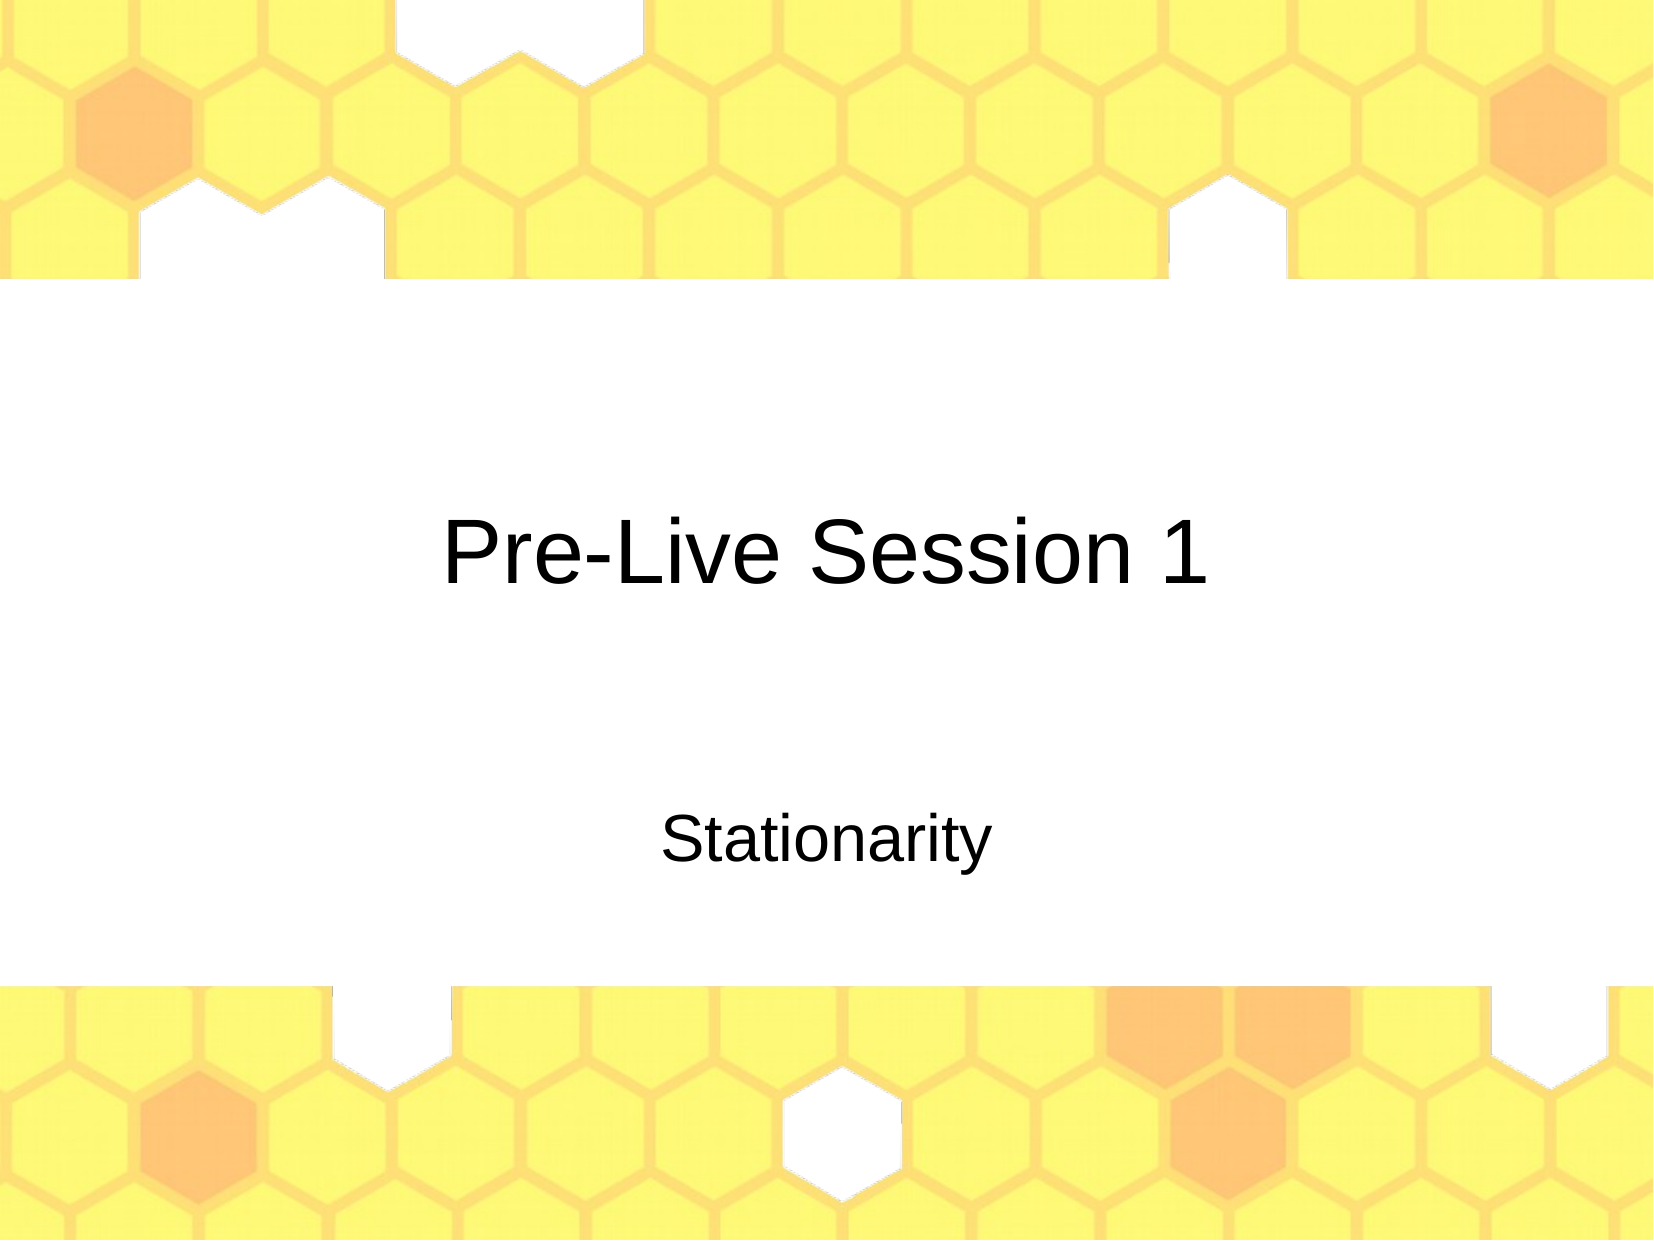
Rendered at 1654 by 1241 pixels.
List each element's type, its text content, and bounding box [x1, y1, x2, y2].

picture [0, 986, 1654, 1240]
picture [0, 0, 1654, 279]
subtitle Stationarity [82, 744, 1571, 934]
title Pre-Live Session 1 [82, 418, 1571, 686]
